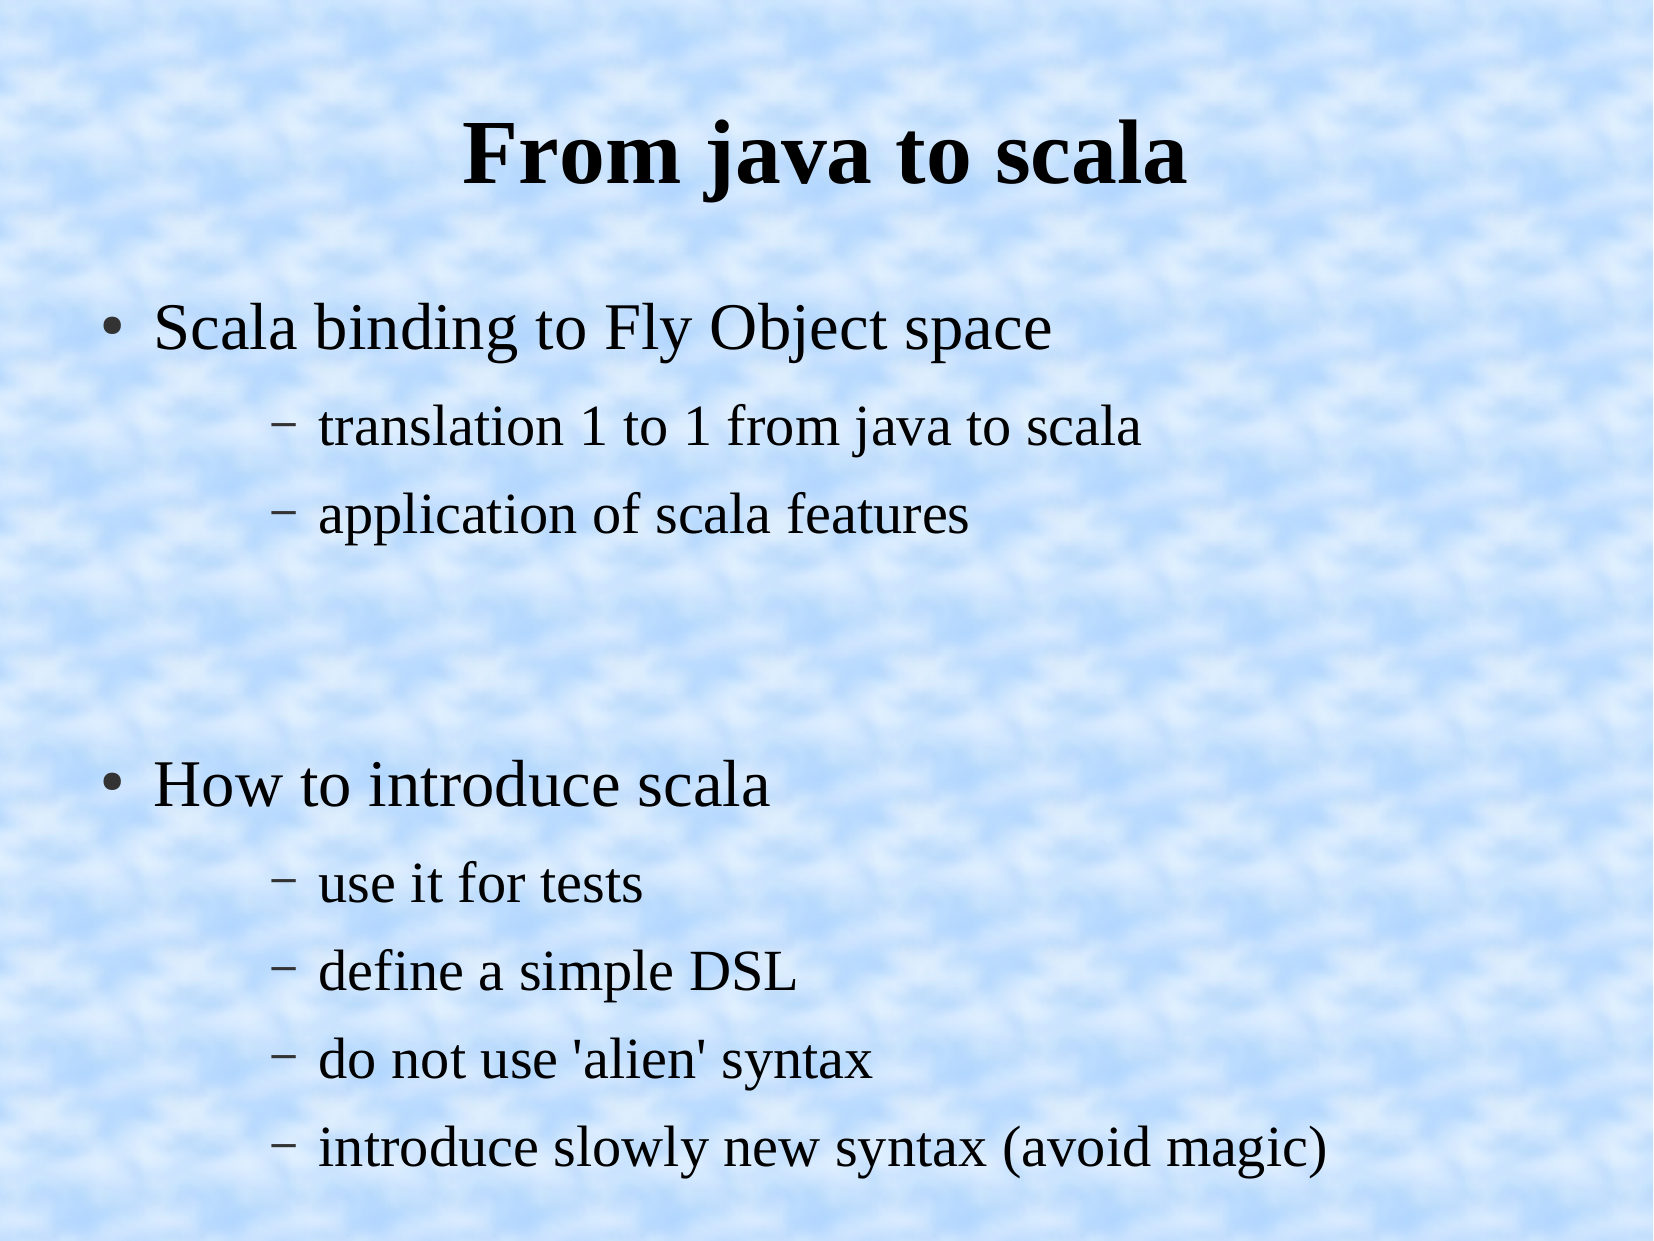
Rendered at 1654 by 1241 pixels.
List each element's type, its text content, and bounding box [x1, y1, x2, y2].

picture [0, 0, 1654, 1241]
title From java to scala [82, 49, 1571, 257]
list Scala binding to Fly Object space translation 1 to 1 from java to scala application of scala features How to introduce scala use it for tests define a simple DSL do not use 'alien' syntax introduce slowly new syntax (avoid magic) [82, 290, 1571, 1180]
